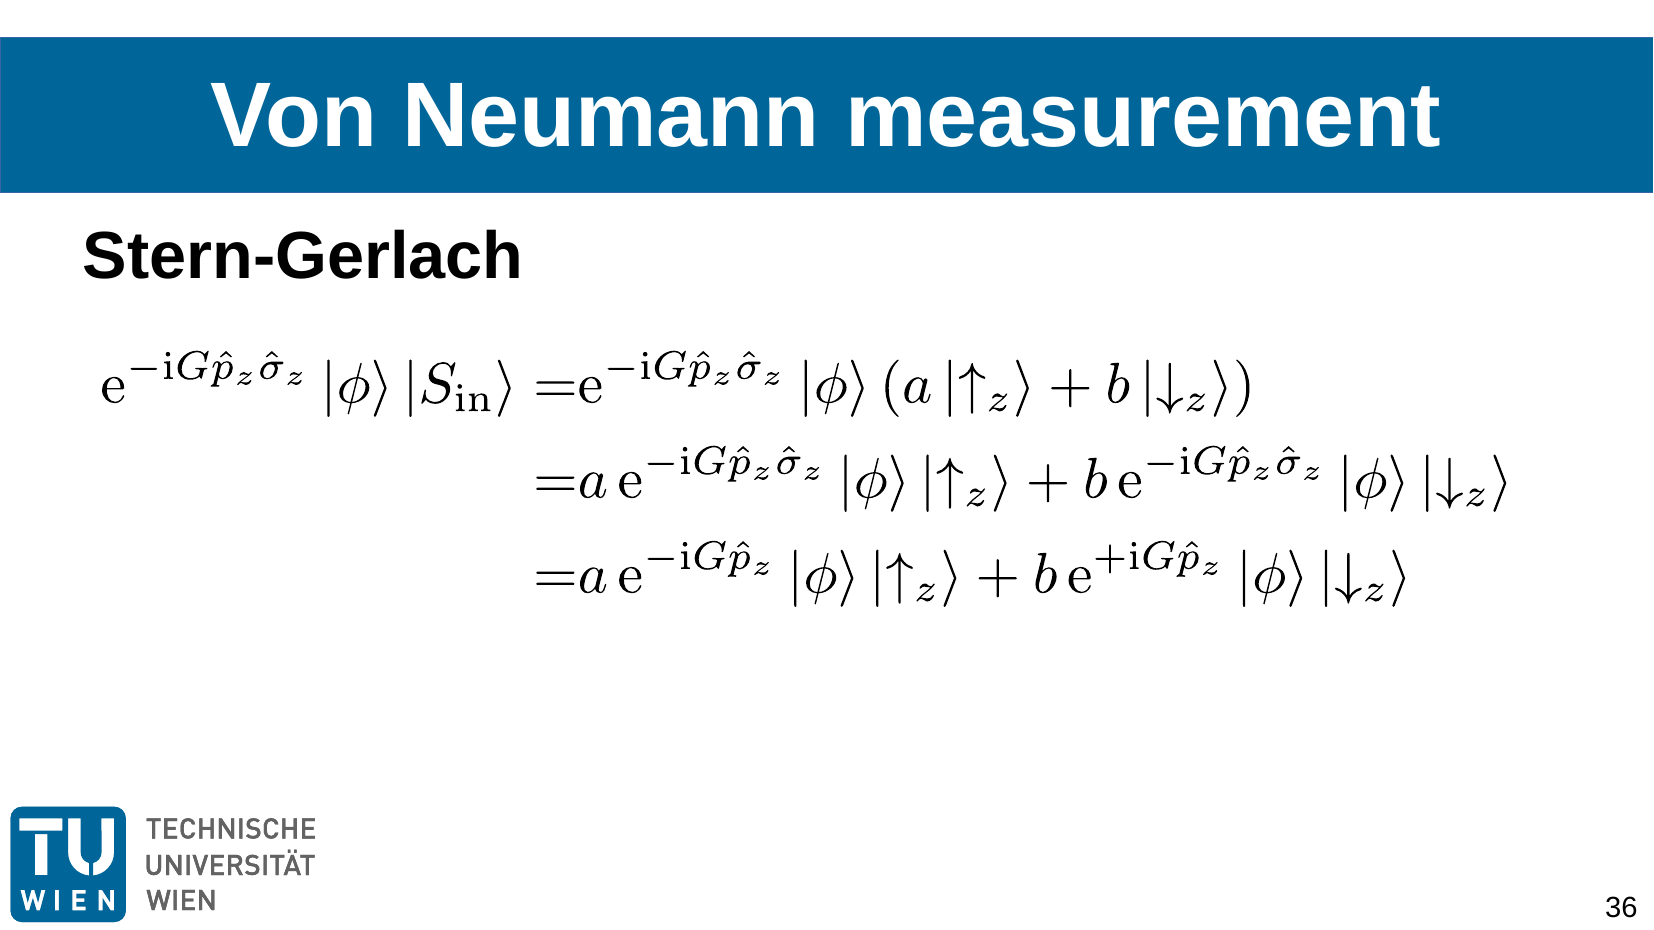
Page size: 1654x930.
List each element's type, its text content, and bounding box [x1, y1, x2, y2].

title Von Neumann measurement [0, 37, 1653, 193]
list Stern-Gerlach [82, 217, 1571, 301]
picture [90, 330, 1515, 615]
